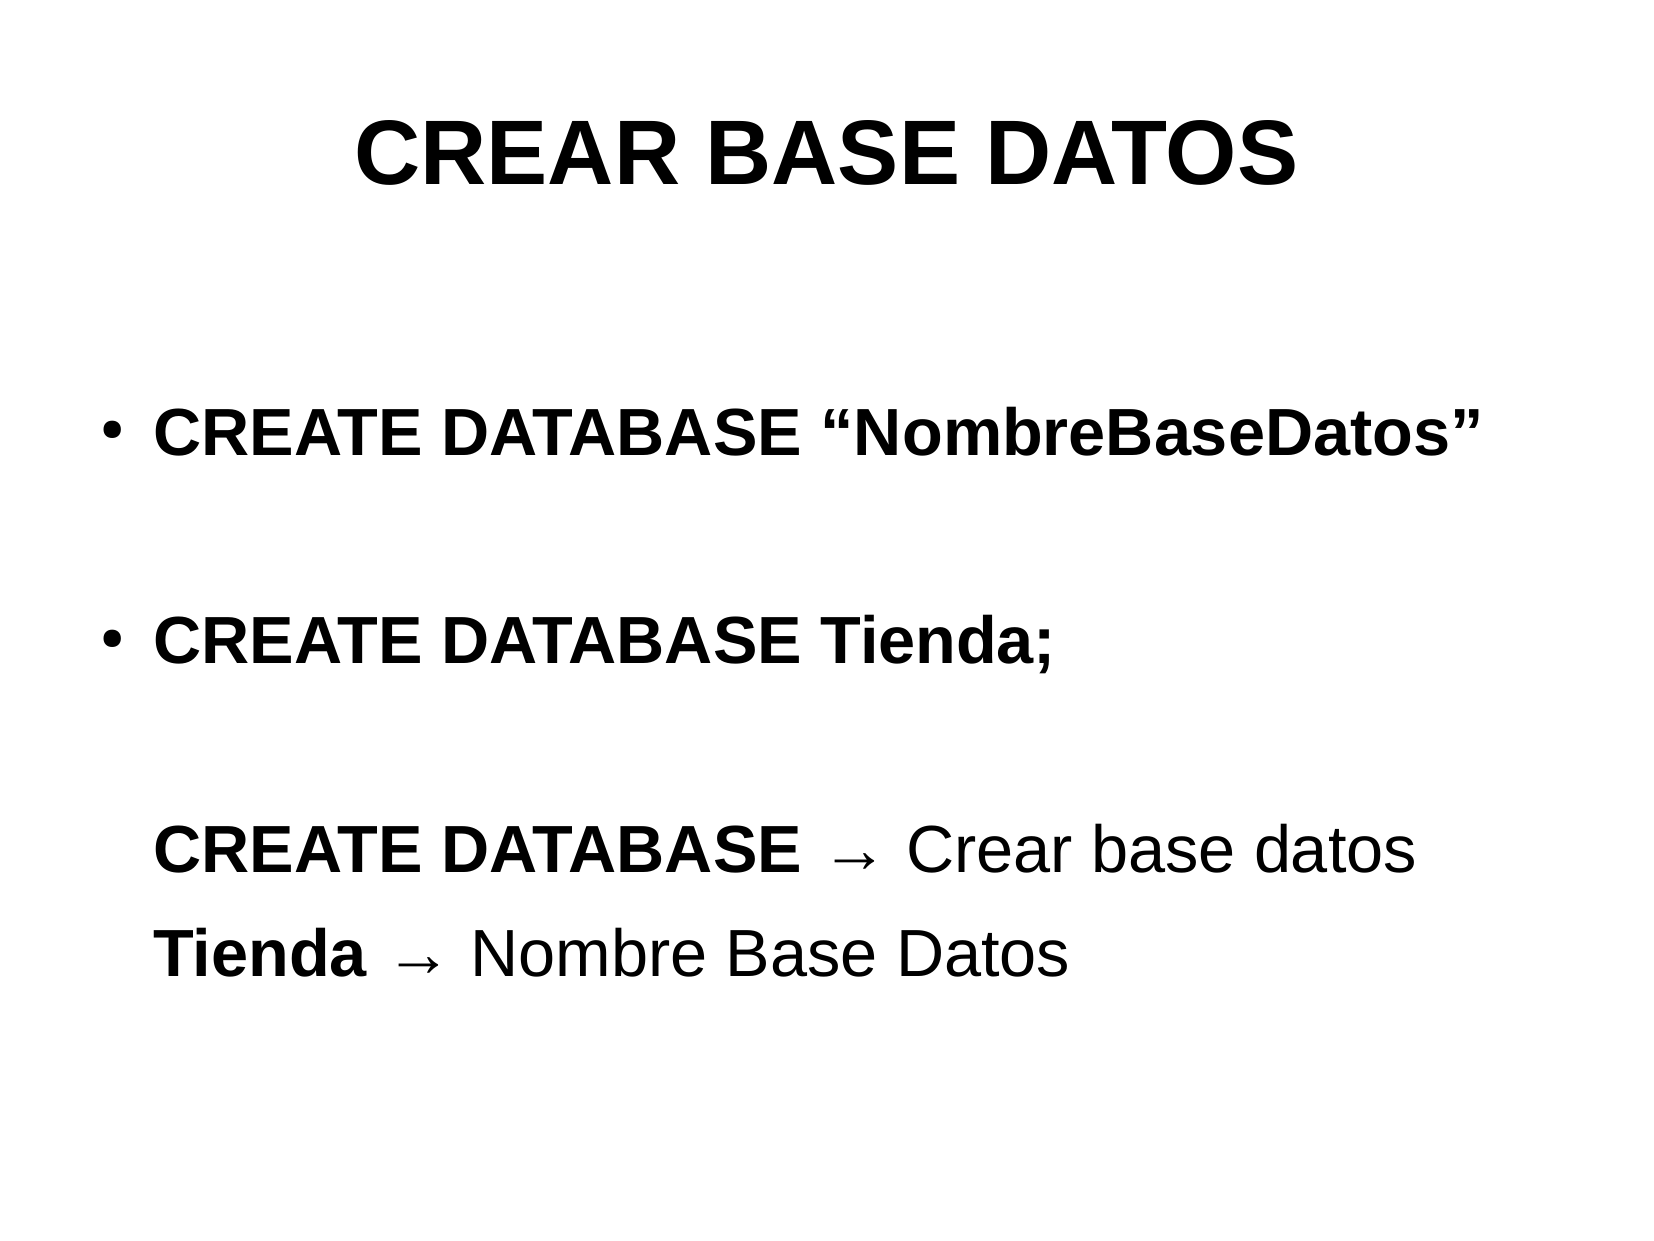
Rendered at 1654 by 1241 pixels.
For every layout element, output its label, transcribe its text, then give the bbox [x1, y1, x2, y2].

list CREATE DATABASE “NombreBaseDatos” CREATE DATABASE Tienda; CREATE DATABASE → Crear base datos Tienda → Nombre Base Datos [82, 290, 1571, 1010]
title CREAR BASE DATOS [82, 49, 1571, 257]
